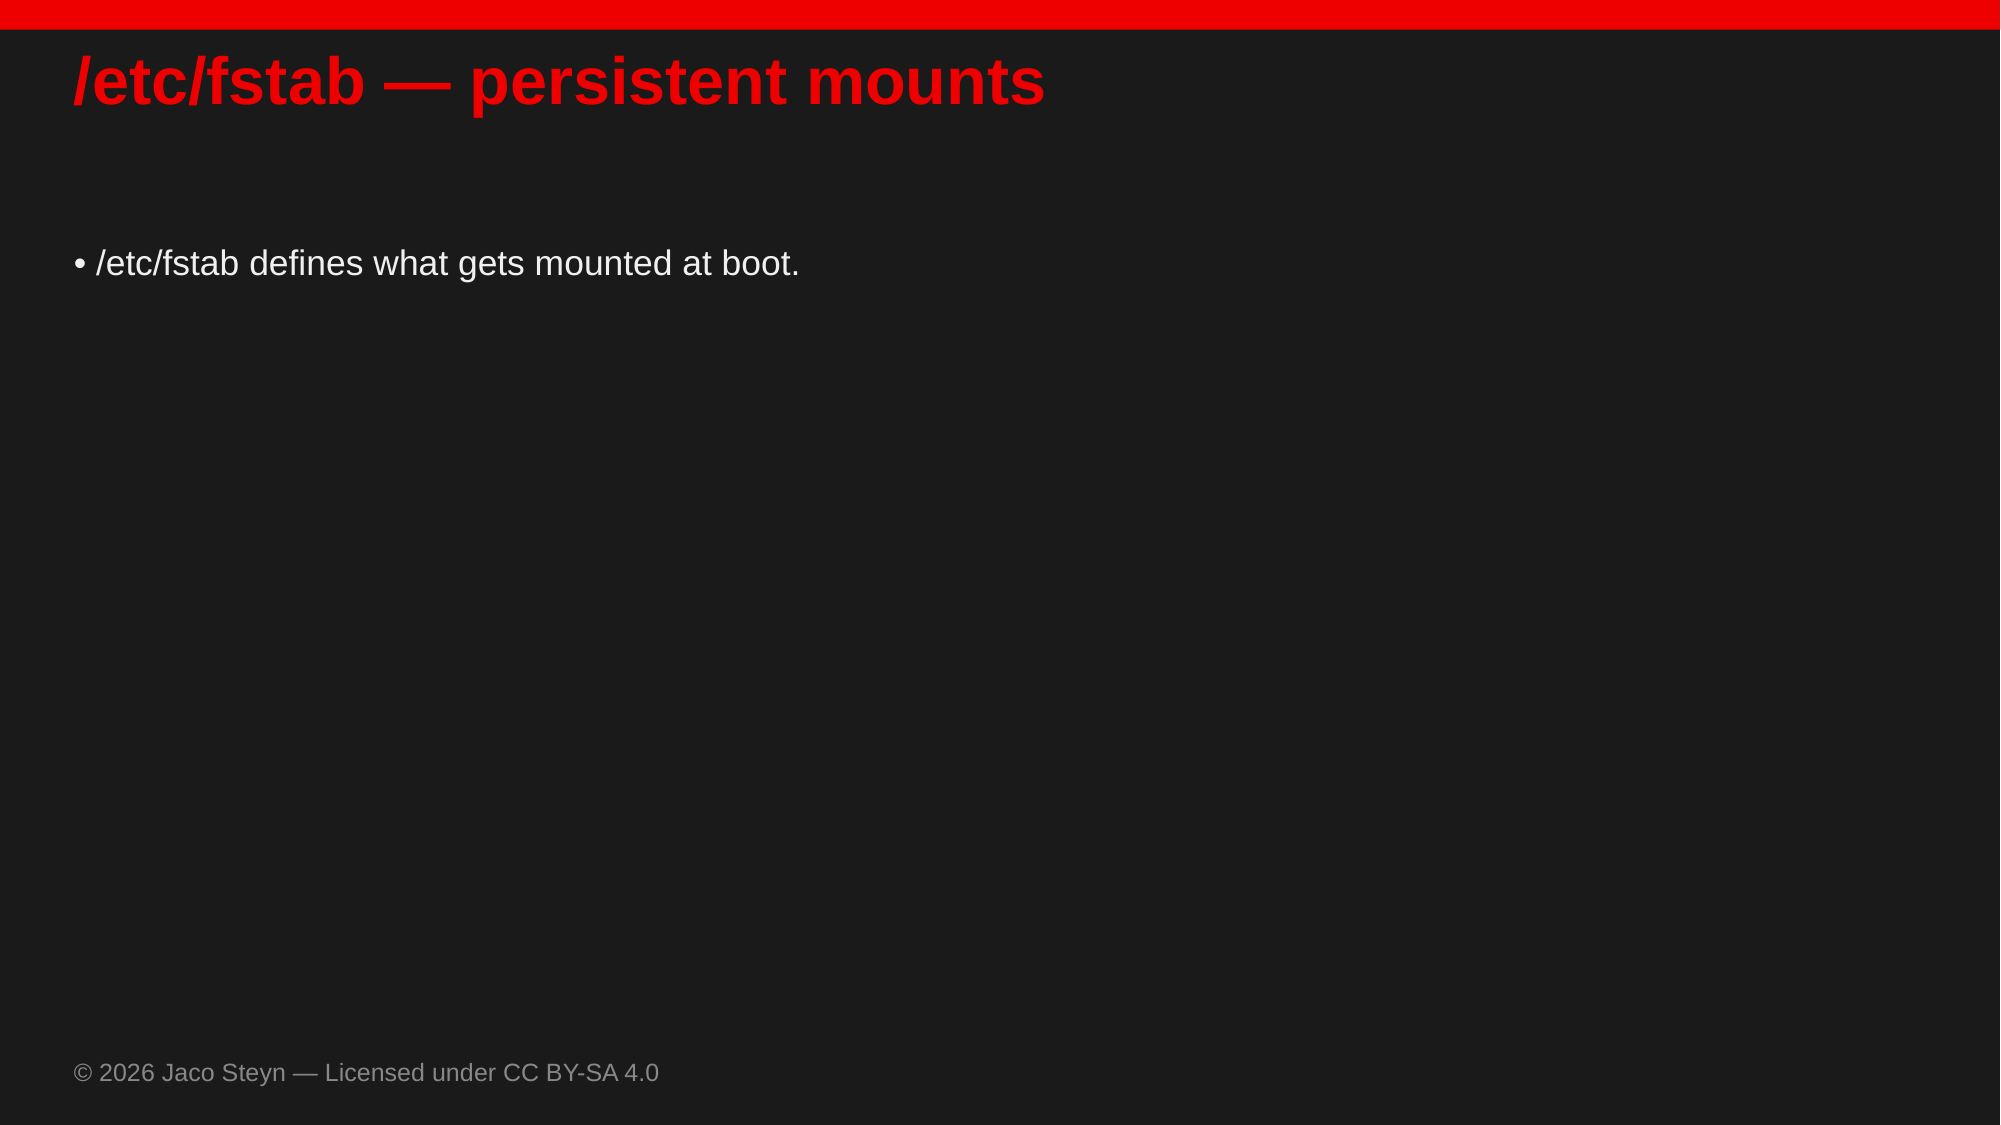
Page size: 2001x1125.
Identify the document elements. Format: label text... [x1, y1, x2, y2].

text_box © 2026 Jaco Steyn — Licensed under CC BY-SA 4.0 [59, 1051, 1942, 1093]
text_box • /etc/fstab defines what gets mounted at boot. [59, 236, 1942, 1037]
text_box /etc/fstab — persistent mounts [59, 36, 1942, 208]
text_box [0, 0, 2001, 30]
